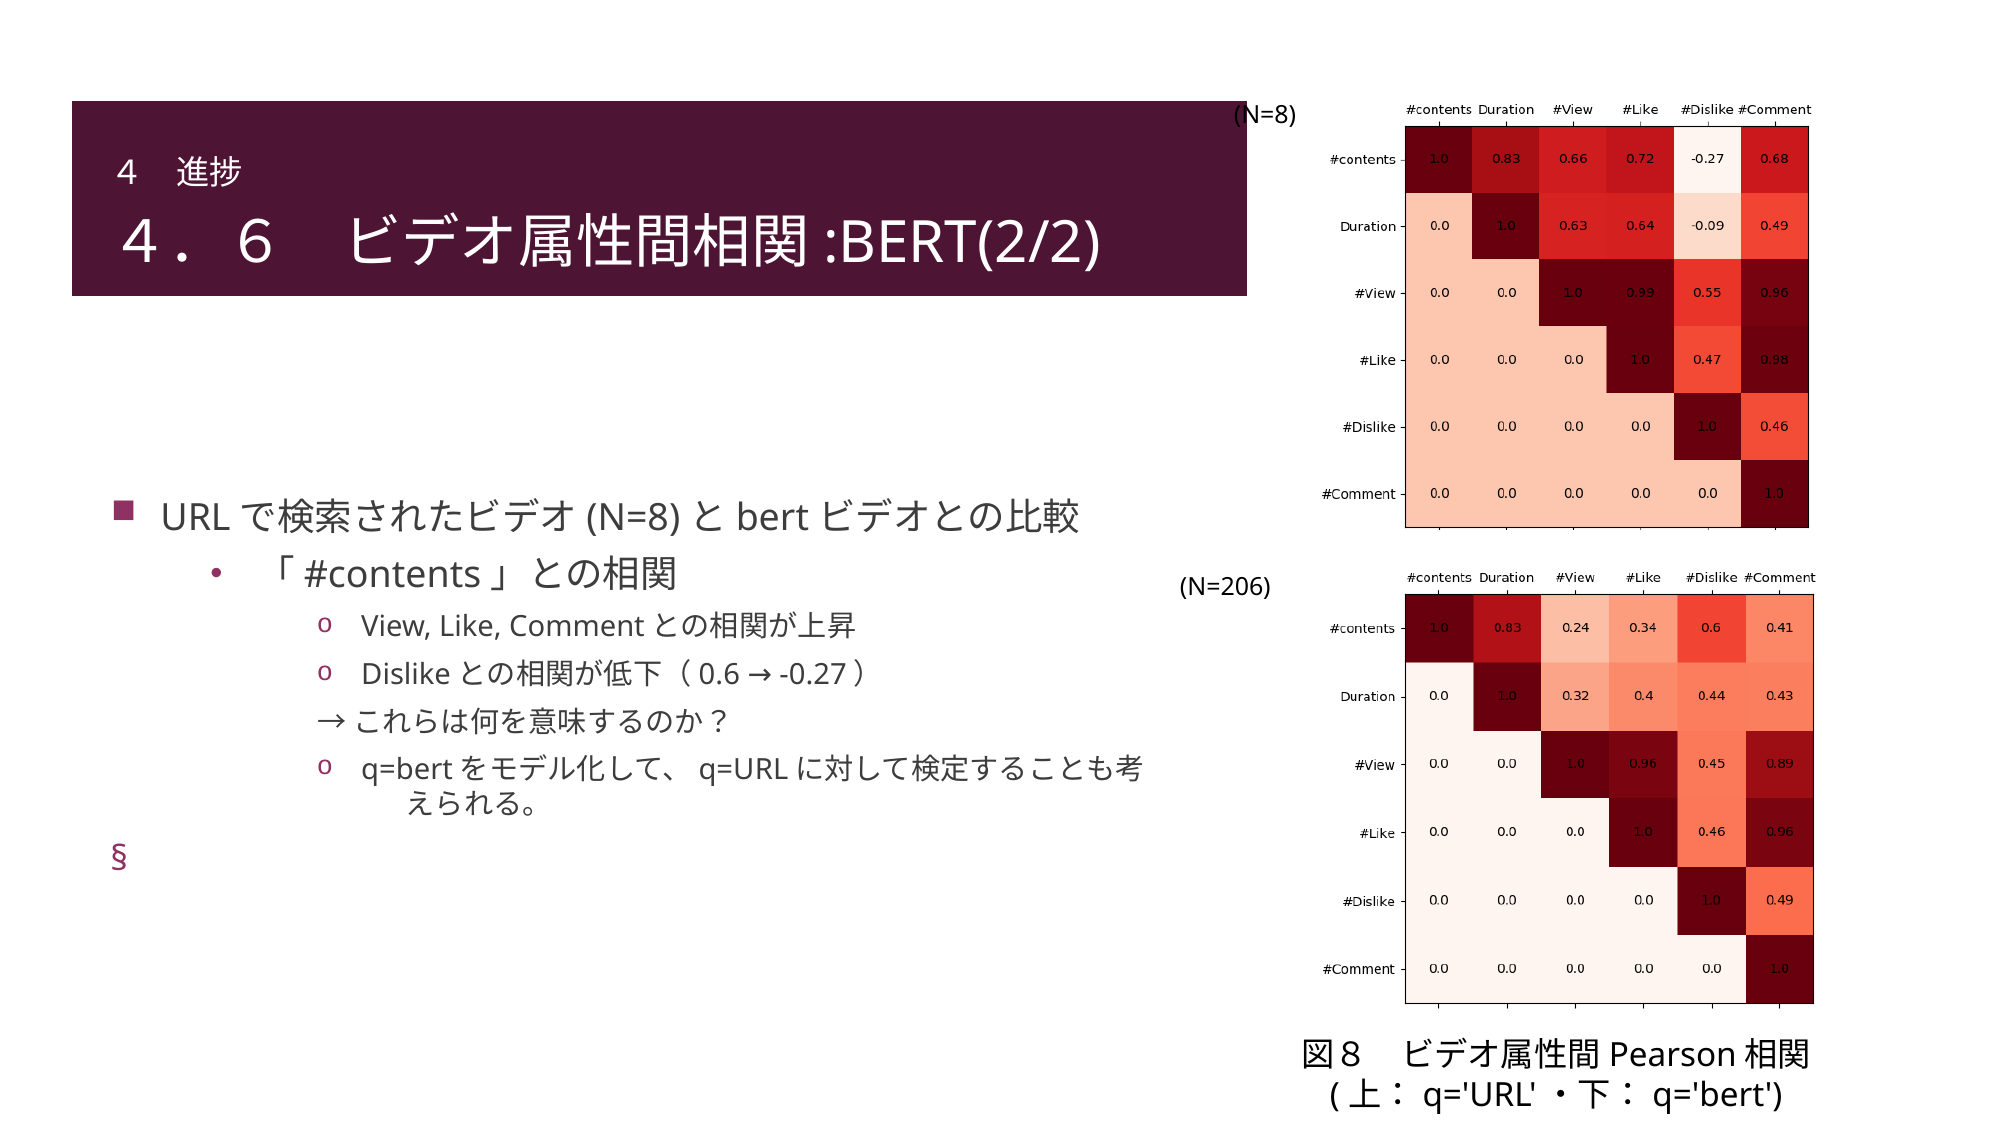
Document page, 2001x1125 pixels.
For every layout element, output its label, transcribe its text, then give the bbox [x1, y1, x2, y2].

text_box 図８ ビデオ属性間Pearson相関 (上：q='URL'・下：q='bert') [1071, 1025, 2000, 1122]
text_box (N=206) [1164, 562, 1408, 609]
title ４．６ ビデオ属性間相関:BERT(2/2) [95, 115, 1905, 282]
text_box (N=8) [1218, 91, 1414, 114]
picture [1234, 63, 1965, 1025]
list URLで検索されたビデオ(N=8)とbertビデオとの比較 「#contents」との相関 View, Like, Commentとの相関が上昇 Dislikeとの相関が低下（0.6 → -0.27） →これらは何を意味するのか？ q=bertをモデル化して、q=URLに対して検定することも考えられる。 [95, 310, 1170, 1063]
